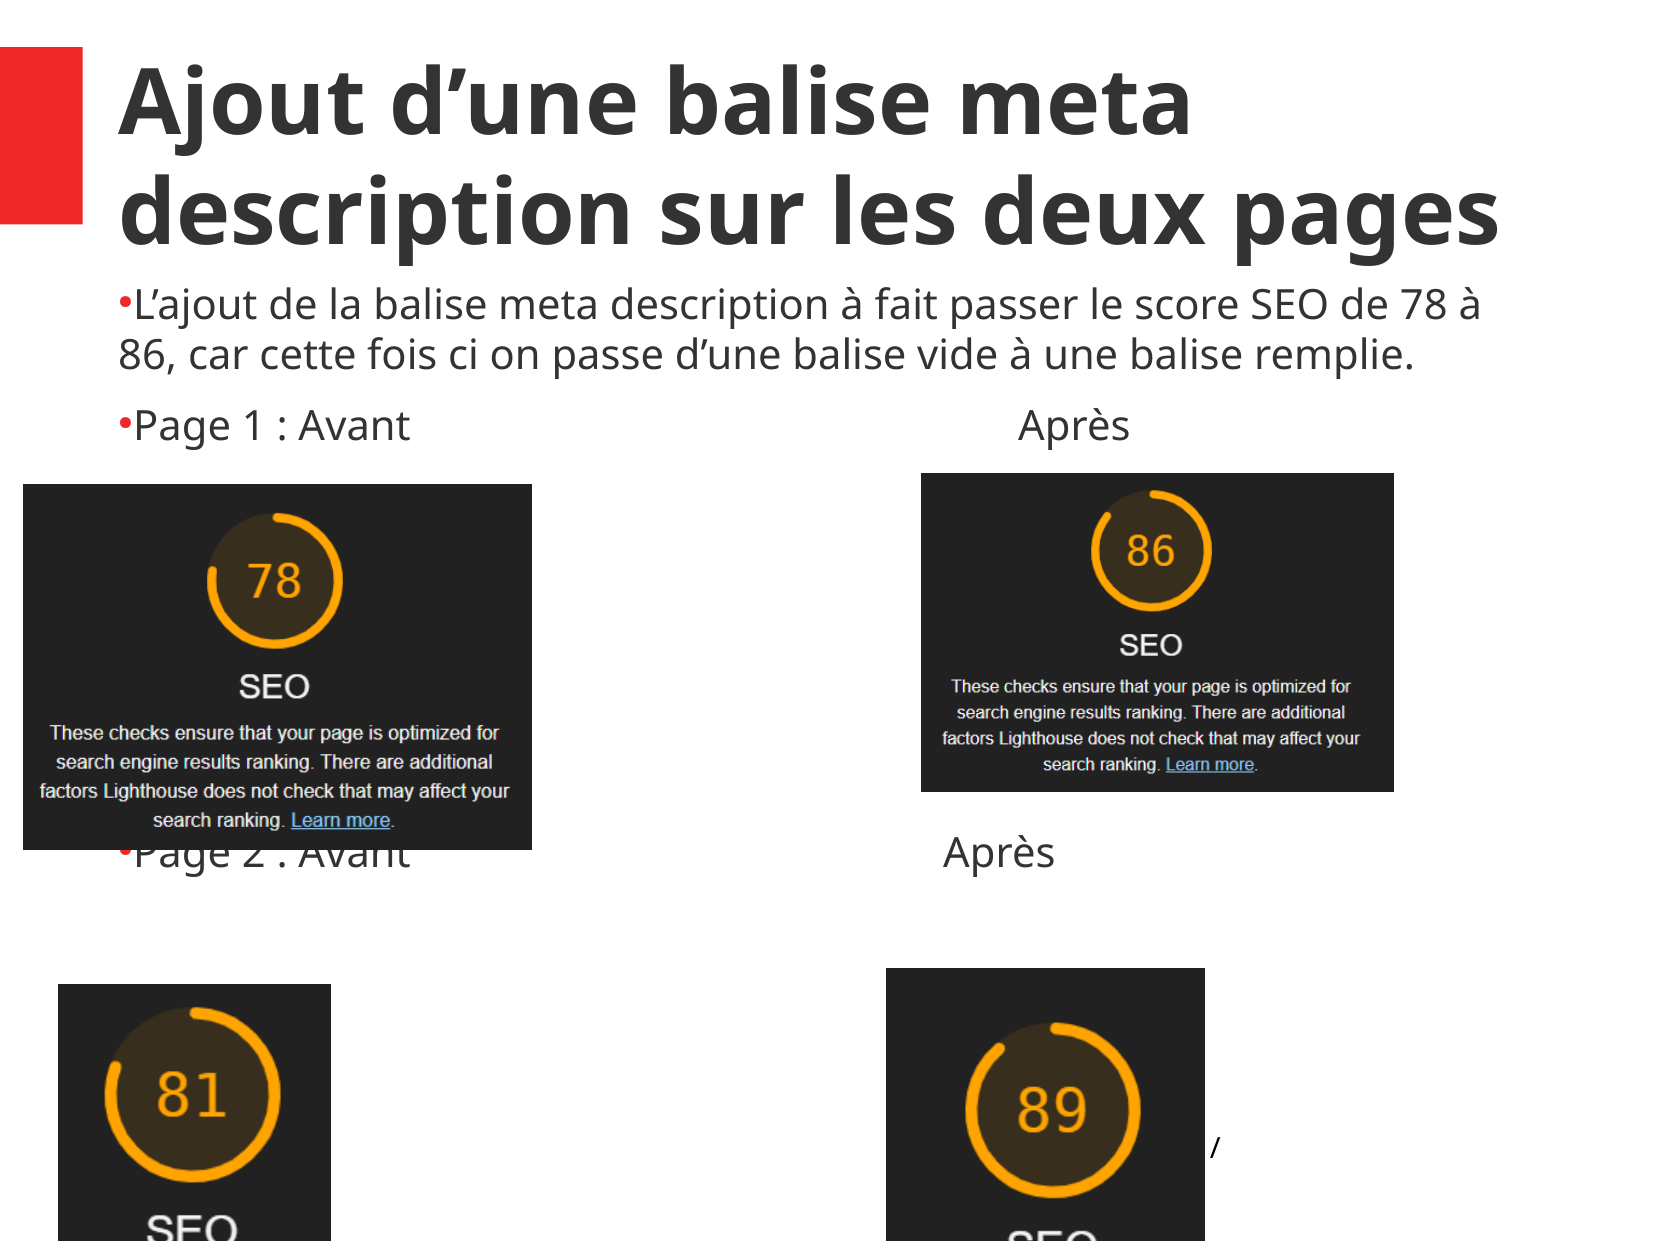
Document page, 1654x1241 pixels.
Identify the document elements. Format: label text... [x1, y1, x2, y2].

list L’ajout de la balise meta description à fait passer le score SEO de 78 à 86, car cette fois ci on passe d’une balise vide à une balise remplie. Page 1 : Avant Après Page 2 : Avant Après [118, 277, 1536, 998]
picture [886, 968, 1205, 1241]
title Ajout d’une balise meta description sur les deux pages [118, 27, 1571, 278]
picture [58, 984, 331, 1241]
picture [23, 484, 532, 850]
picture [921, 473, 1394, 792]
text_box / [1205, 1129, 1571, 1216]
